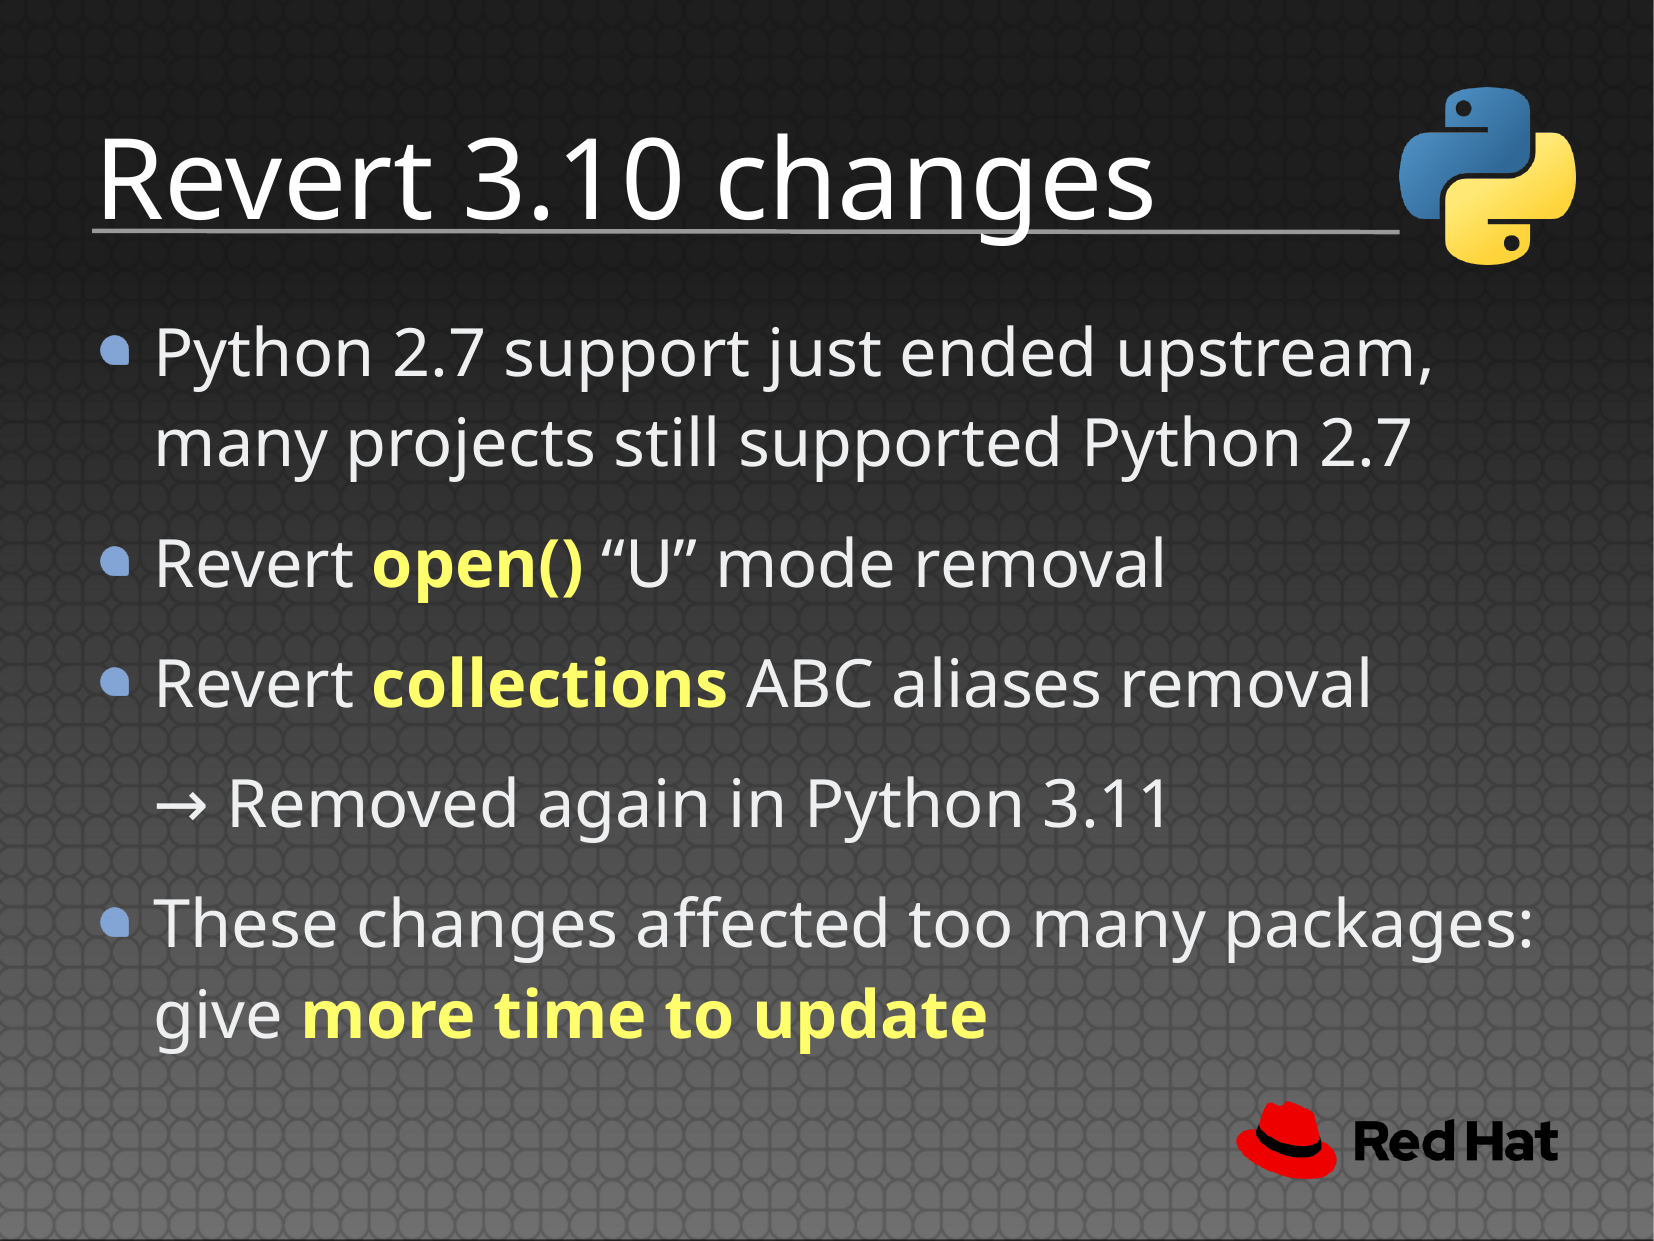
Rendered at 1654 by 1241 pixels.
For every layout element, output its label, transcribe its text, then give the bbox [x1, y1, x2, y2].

picture [0, 0, 1654, 1241]
list Python 2.7 support just ended upstream, many projects still supported Python 2.7 Revert open() “U” mode removal Revert collections ABC aliases removal → Removed again in Python 3.11 These changes affected too many packages: give more time to update [82, 304, 1571, 1045]
title Revert 3.10 changes [94, 100, 1426, 251]
